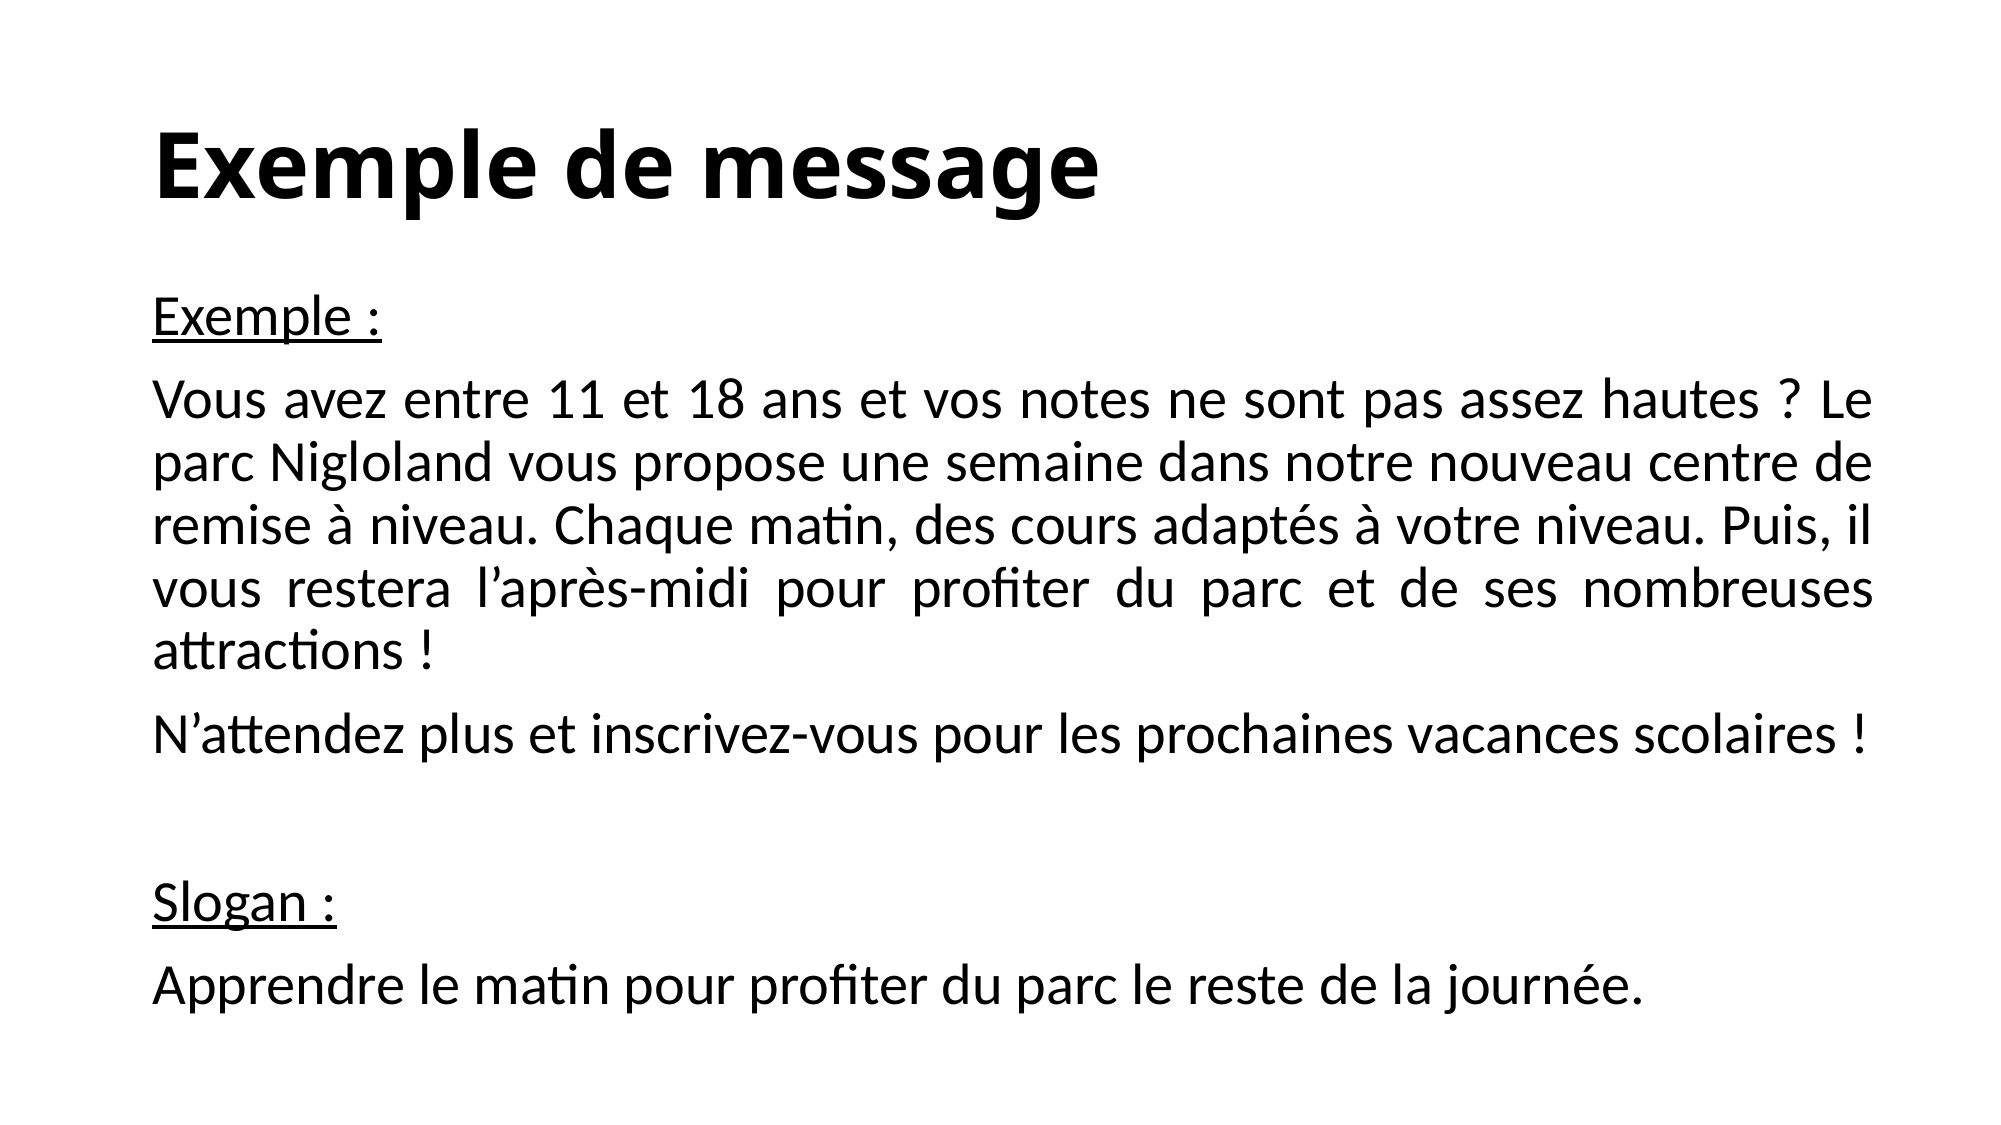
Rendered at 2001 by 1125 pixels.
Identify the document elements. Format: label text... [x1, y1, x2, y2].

title Exemple de message [137, 59, 1863, 277]
list Exemple : Vous avez entre 11 et 18 ans et vos notes ne sont pas assez hautes ? Le parc Nigloland vous propose une semaine dans notre nouveau centre de remise à niveau. Chaque matin, des cours adaptés à votre niveau. Puis, il vous restera l’après-midi pour profiter du parc et de ses nombreuses attractions ! N’attendez plus et inscrivez-vous pour les prochaines vacances scolaires ! Slogan : Apprendre le matin pour profiter du parc le reste de la journée. [137, 277, 1902, 1066]
